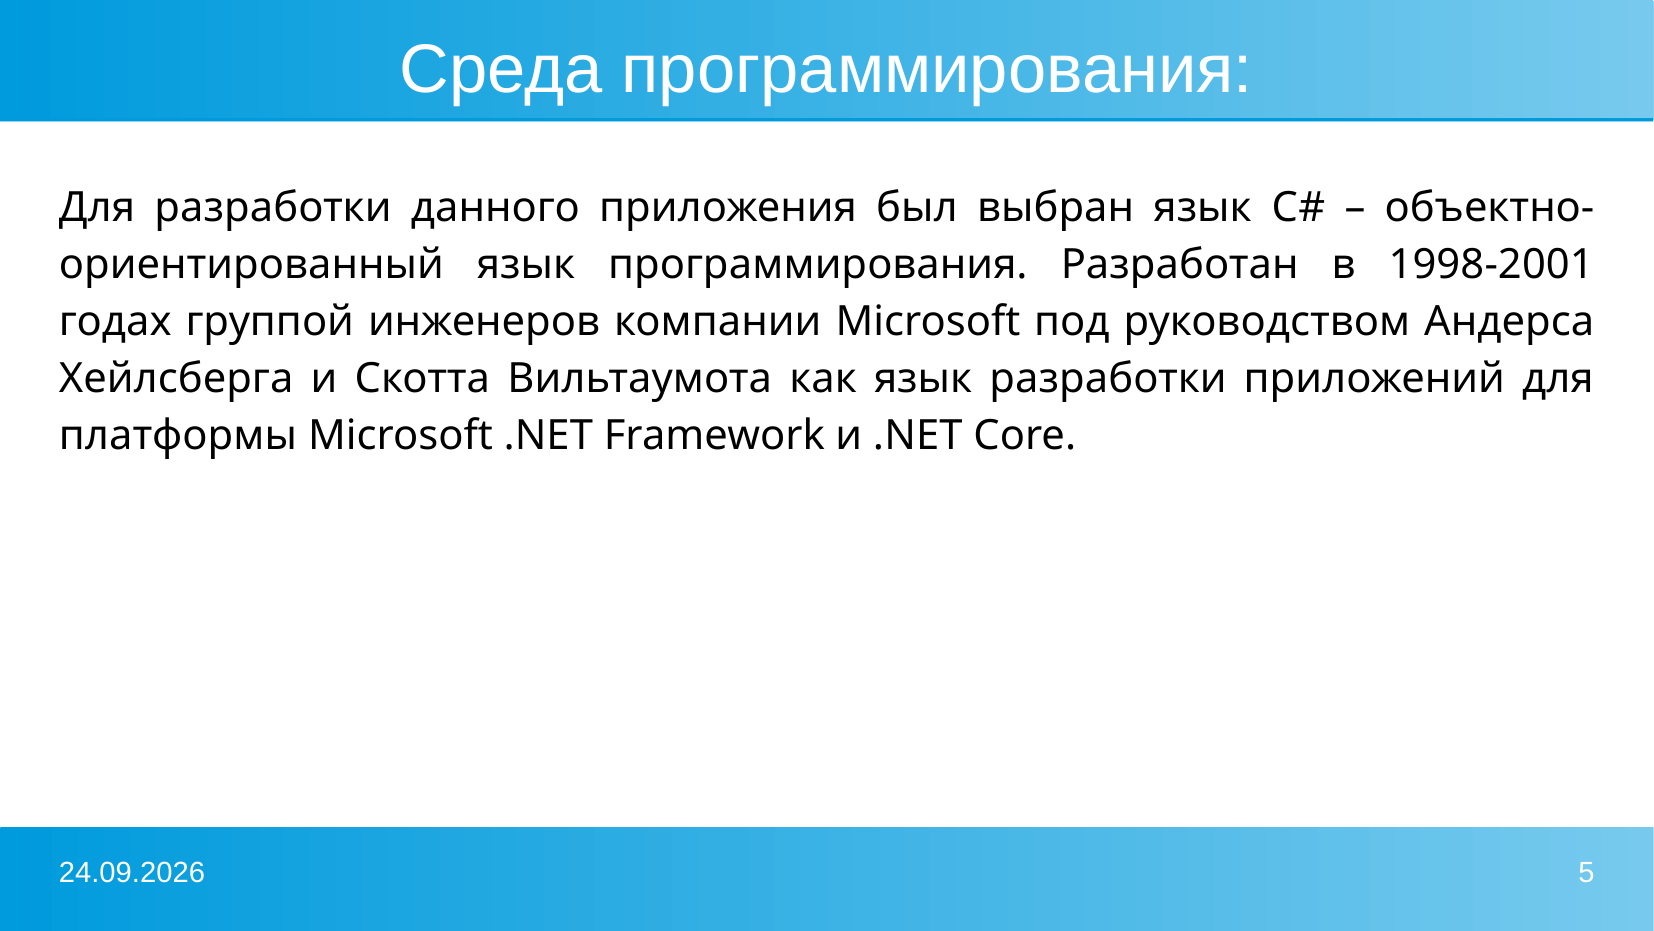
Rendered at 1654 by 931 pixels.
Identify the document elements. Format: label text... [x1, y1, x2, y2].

title Среда программирования: [59, 29, 1595, 108]
list Для разработки данного приложения был выбран язык C# – объектно-ориентированный язык программирования. Разработан в 1998-2001 годах группой инженеров компании Microsoft под руководством Андерса Хейлсберга и Скотта Вильтаумота как язык разработки приложений для платформы Microsoft .NET Framework и .NET Core. [59, 177, 1595, 768]
